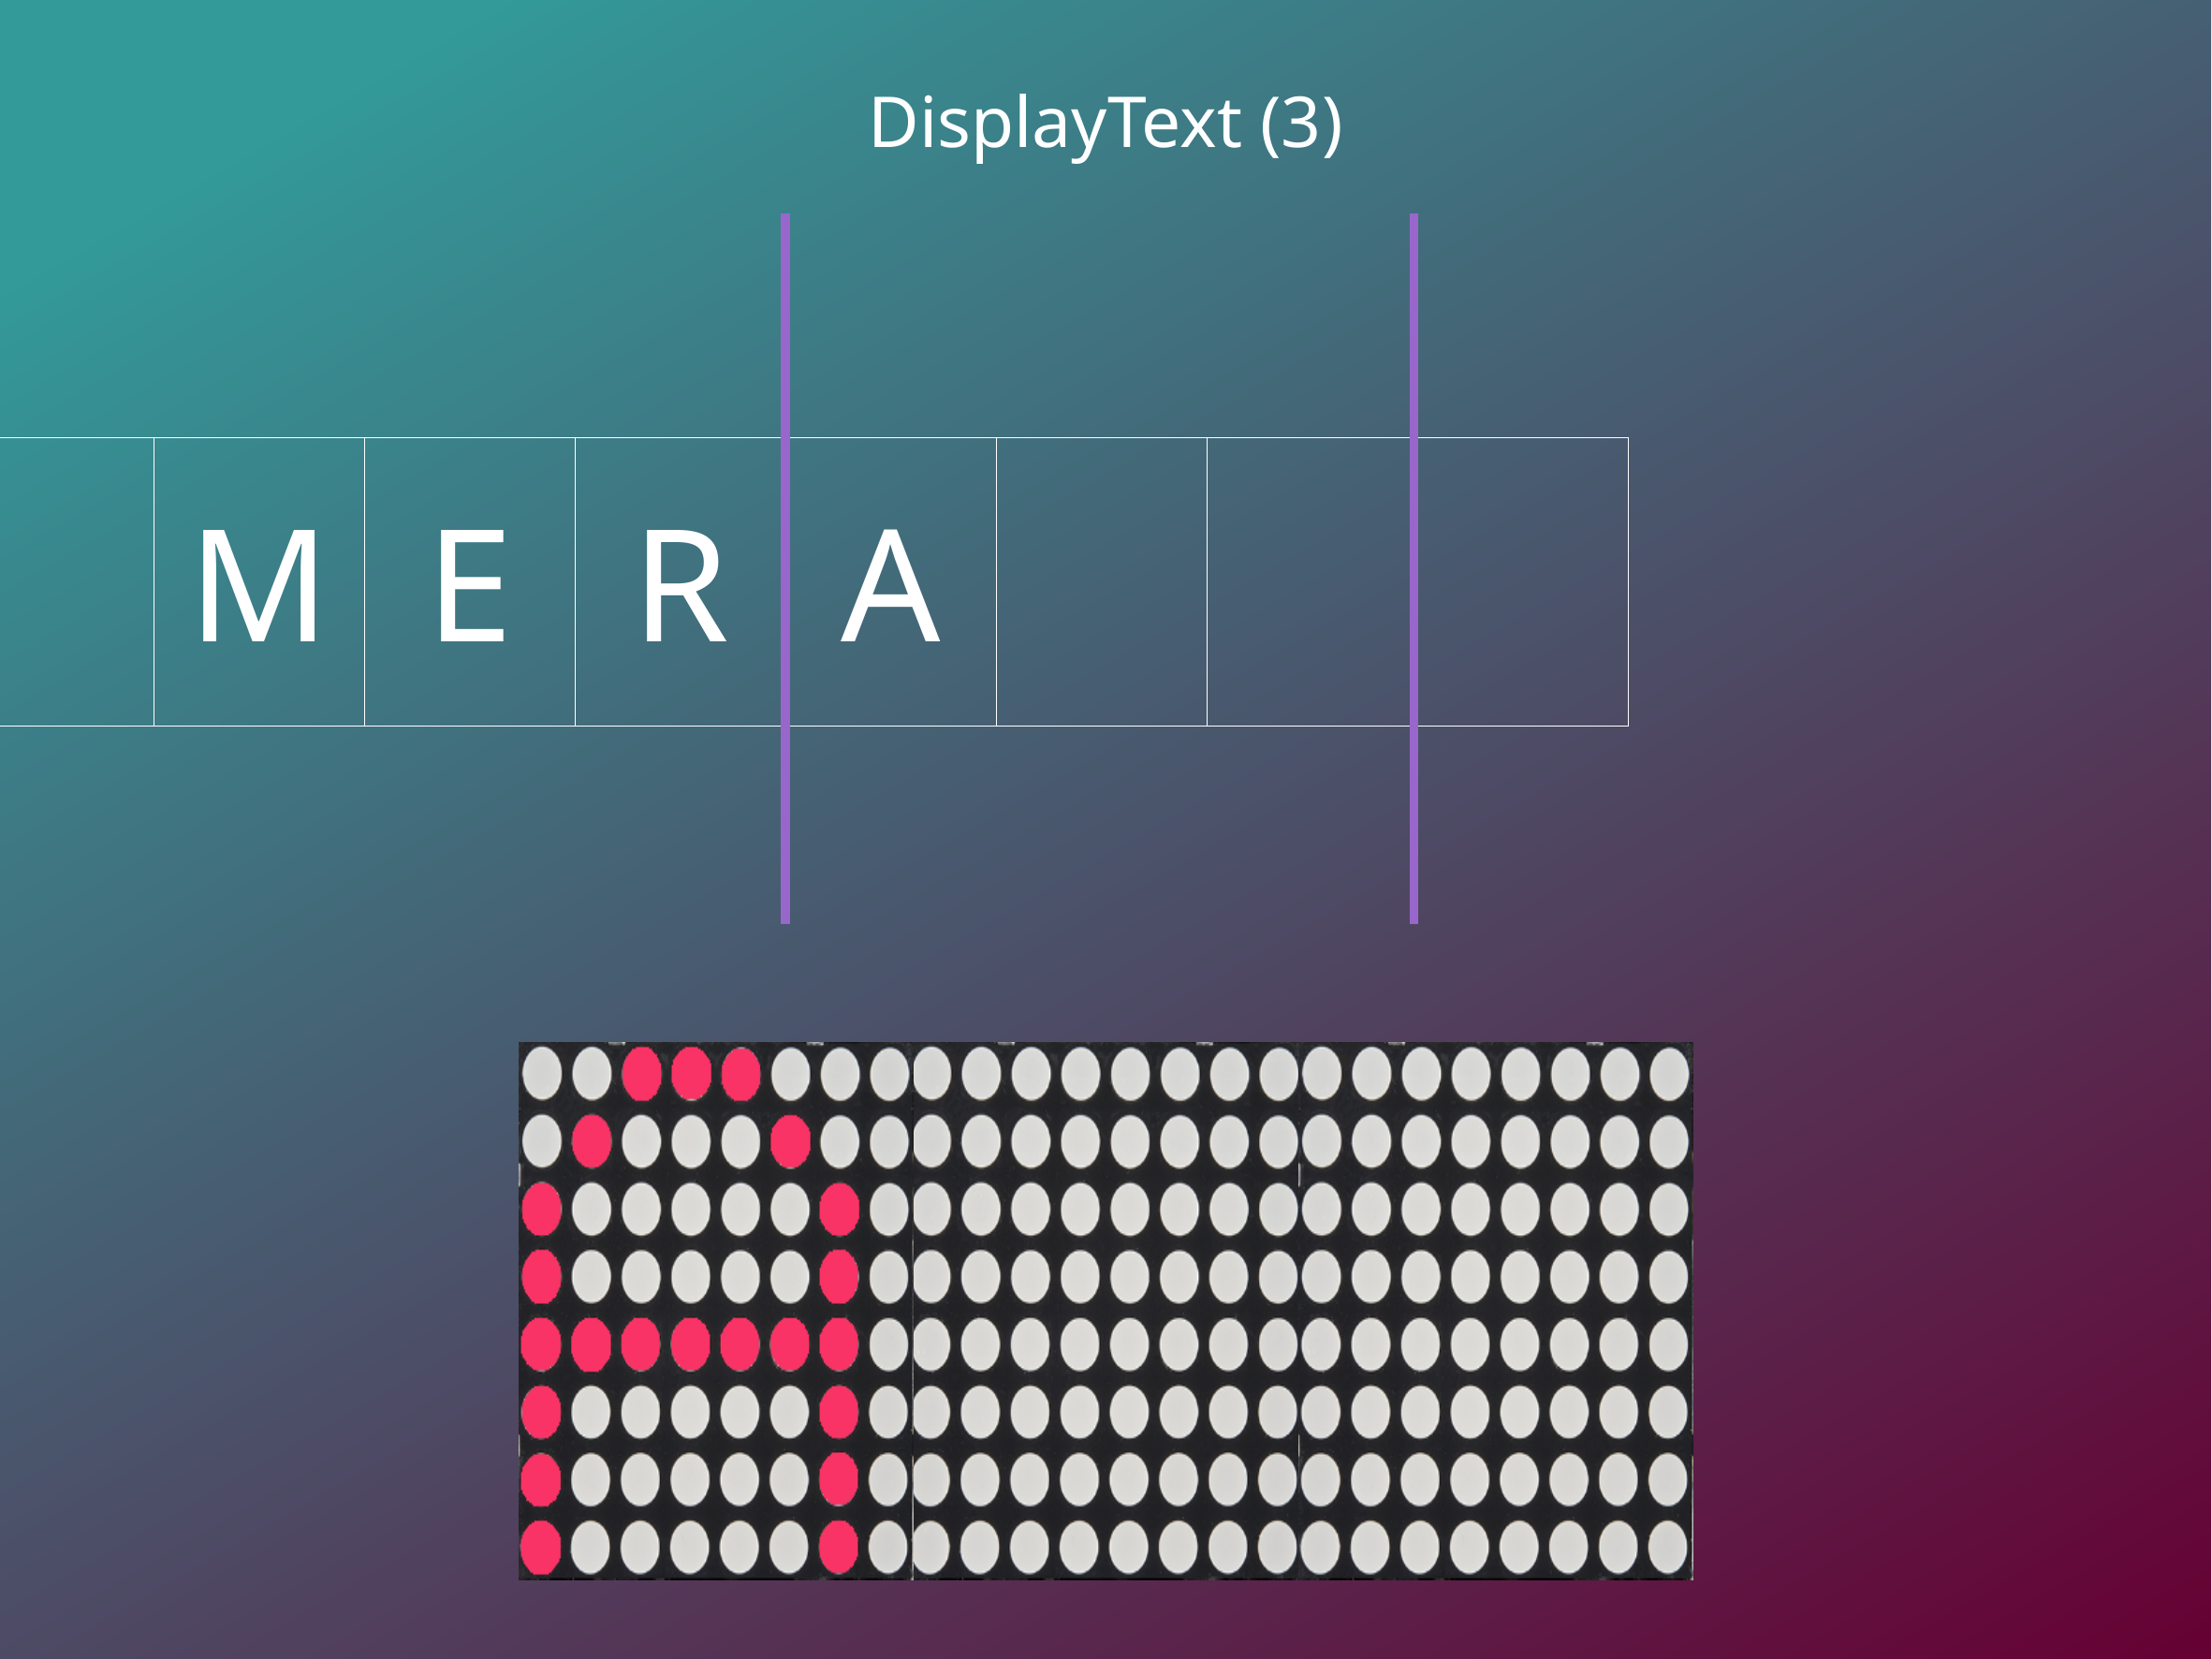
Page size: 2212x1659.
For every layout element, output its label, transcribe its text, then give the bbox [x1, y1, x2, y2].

table_header R [576, 438, 781, 726]
text_box DisplayText (3) [843, 66, 1368, 222]
table_header [1418, 438, 1628, 726]
picture [519, 1042, 1693, 1580]
table_header [1208, 438, 1410, 726]
table_header [0, 438, 154, 726]
table_header E [365, 438, 575, 726]
table_header M [154, 438, 364, 726]
table_header [997, 438, 1207, 726]
table_header A [790, 438, 996, 726]
